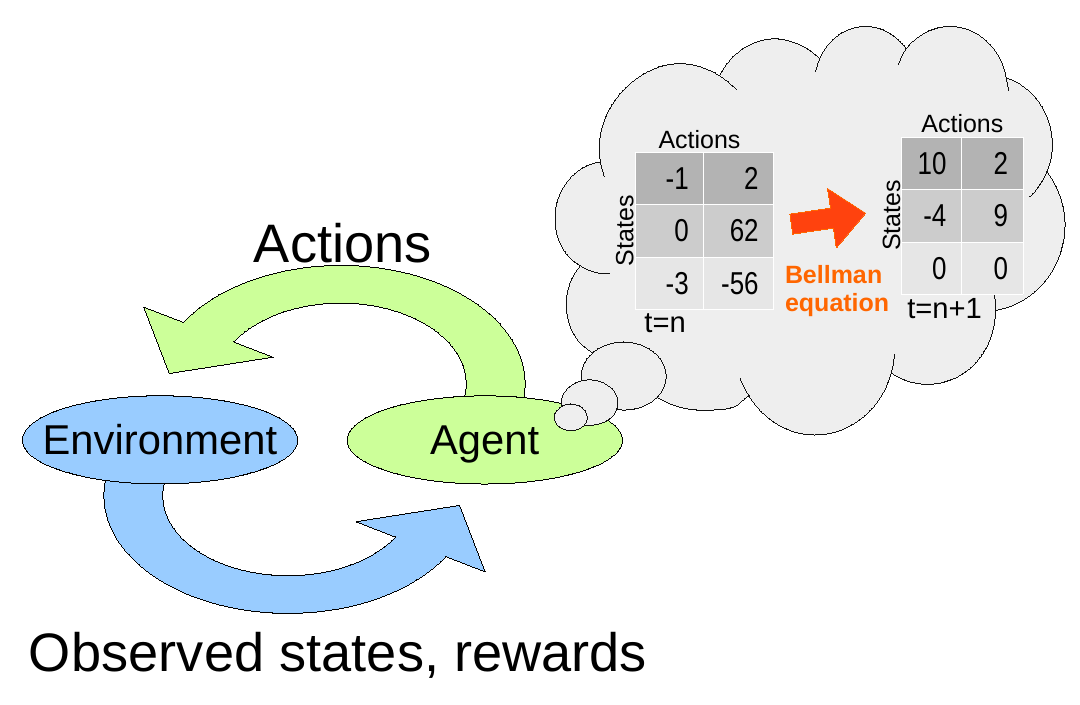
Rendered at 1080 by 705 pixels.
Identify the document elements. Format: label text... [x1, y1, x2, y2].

text_box Actions [239, 206, 496, 276]
text_box Observed states, rewards [14, 615, 811, 685]
text_box States [603, 179, 648, 281]
table_cell -3 [636, 258, 703, 309]
text_box [554, 26, 1066, 436]
text_box Environment [22, 395, 298, 484]
table_cell 62 [704, 205, 773, 257]
table_cell 0 [962, 243, 1023, 294]
text_box [103, 481, 486, 614]
table_cell -56 [704, 258, 770, 309]
text_box Actions [643, 118, 777, 159]
text_box Bellman equation [770, 253, 904, 325]
table_header 2 [704, 159, 773, 204]
text_box States [870, 164, 911, 266]
table_cell -4 [911, 190, 961, 242]
text_box [143, 276, 526, 397]
text_box Agent [347, 395, 623, 485]
text_box t=n [629, 298, 701, 347]
table_header 2 [962, 143, 1023, 189]
table_cell 9 [962, 190, 1023, 242]
text_box t=n+1 [892, 284, 998, 333]
table_header 10 [902, 138, 961, 189]
table_cell 0 [648, 205, 703, 257]
text_box Actions [906, 102, 1029, 143]
table_header -1 [636, 153, 703, 204]
table_cell 0 [904, 243, 961, 284]
